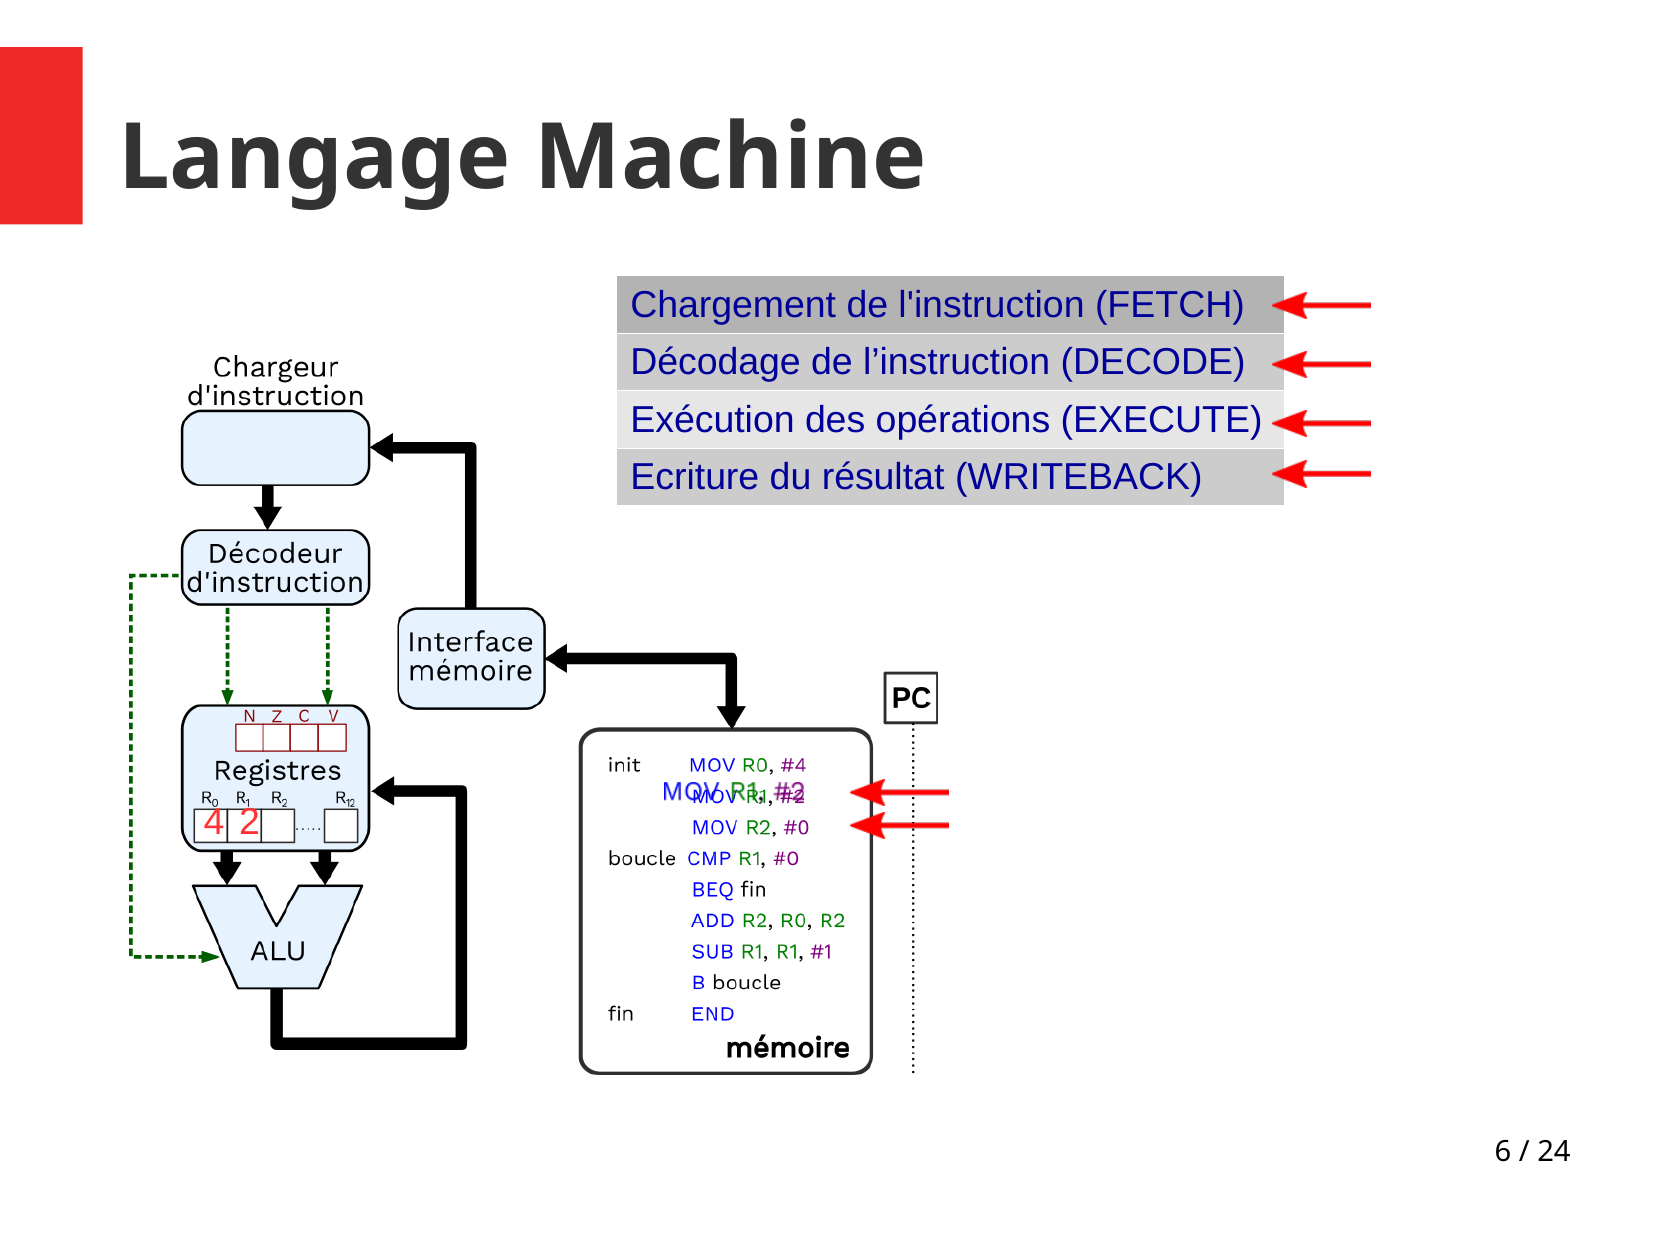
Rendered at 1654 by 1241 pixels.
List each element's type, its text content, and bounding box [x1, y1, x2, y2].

text_box 4 [188, 793, 224, 851]
title Langage Machine [118, 49, 1571, 257]
table_header Chargement de l'instruction (FETCH) [617, 276, 1284, 333]
picture [1272, 410, 1371, 438]
table_cell Exécution des opérations (EXECUTE) [617, 391, 1284, 448]
picture [1272, 460, 1371, 488]
picture [129, 355, 949, 1075]
table_cell Ecriture du résultat (WRITEBACK) [617, 449, 1284, 505]
table_cell Décodage de l’instruction (DECODE) [617, 334, 1284, 390]
picture [1272, 292, 1371, 319]
picture [1272, 351, 1371, 378]
text_box 2 [224, 793, 272, 851]
